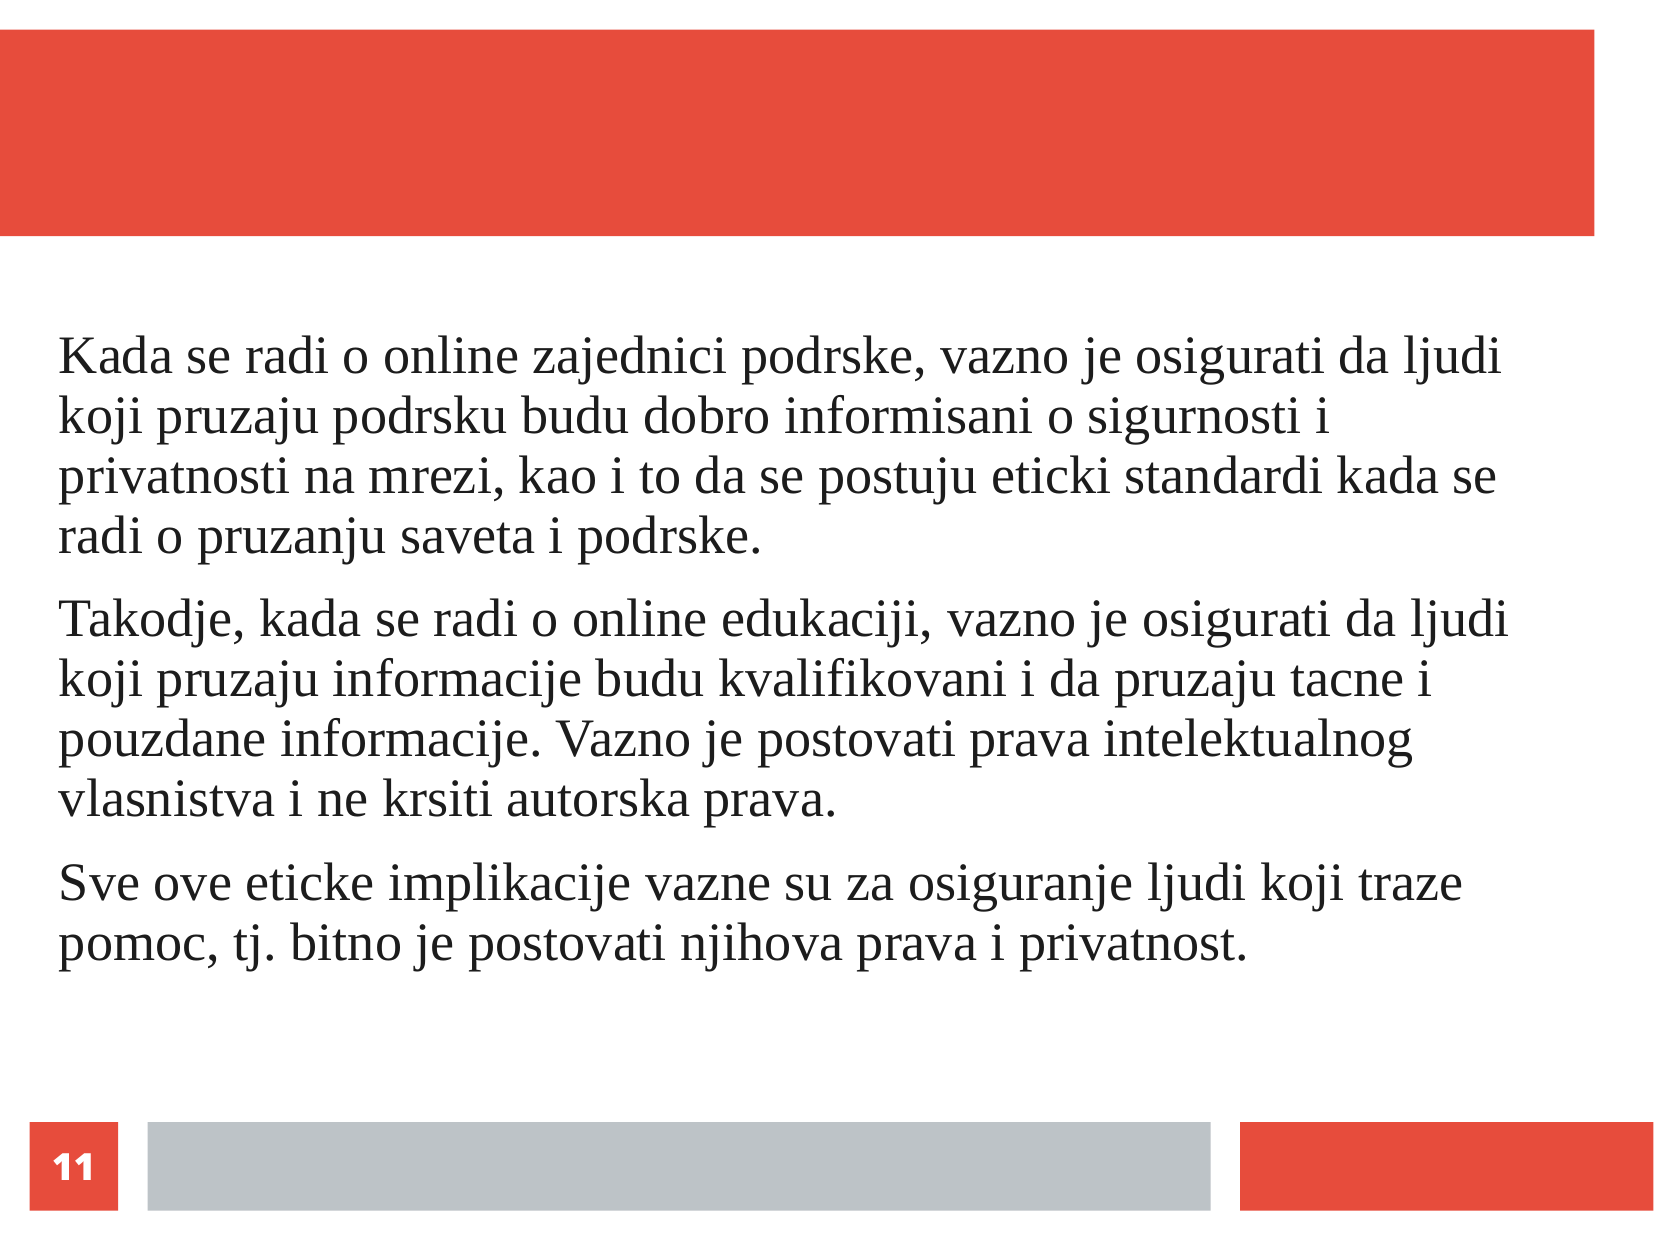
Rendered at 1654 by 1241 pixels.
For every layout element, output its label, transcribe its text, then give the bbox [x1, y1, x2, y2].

list Kada se radi o online zajednici podrske, vazno je osigurati da ljudi koji pruzaju podrsku budu dobro informisani o sigurnosti i privatnosti na mrezi, kao i to da se postuju eticki standardi kada se radi o pruzanju saveta i podrske. Takodje, kada se radi o online edukaciji, vazno je osigurati da ljudi koji pruzaju informacije budu kvalifikovani i da pruzaju tacne i pouzdane informacije. Vazno je postovati prava intelektualnog vlasnistva i ne krsiti autorska prava. Sve ove eticke implikacije vazne su za osiguranje ljudi koji traze pomoc, tj. bitno je postovati njihova prava i privatnost. [59, 324, 1565, 1093]
